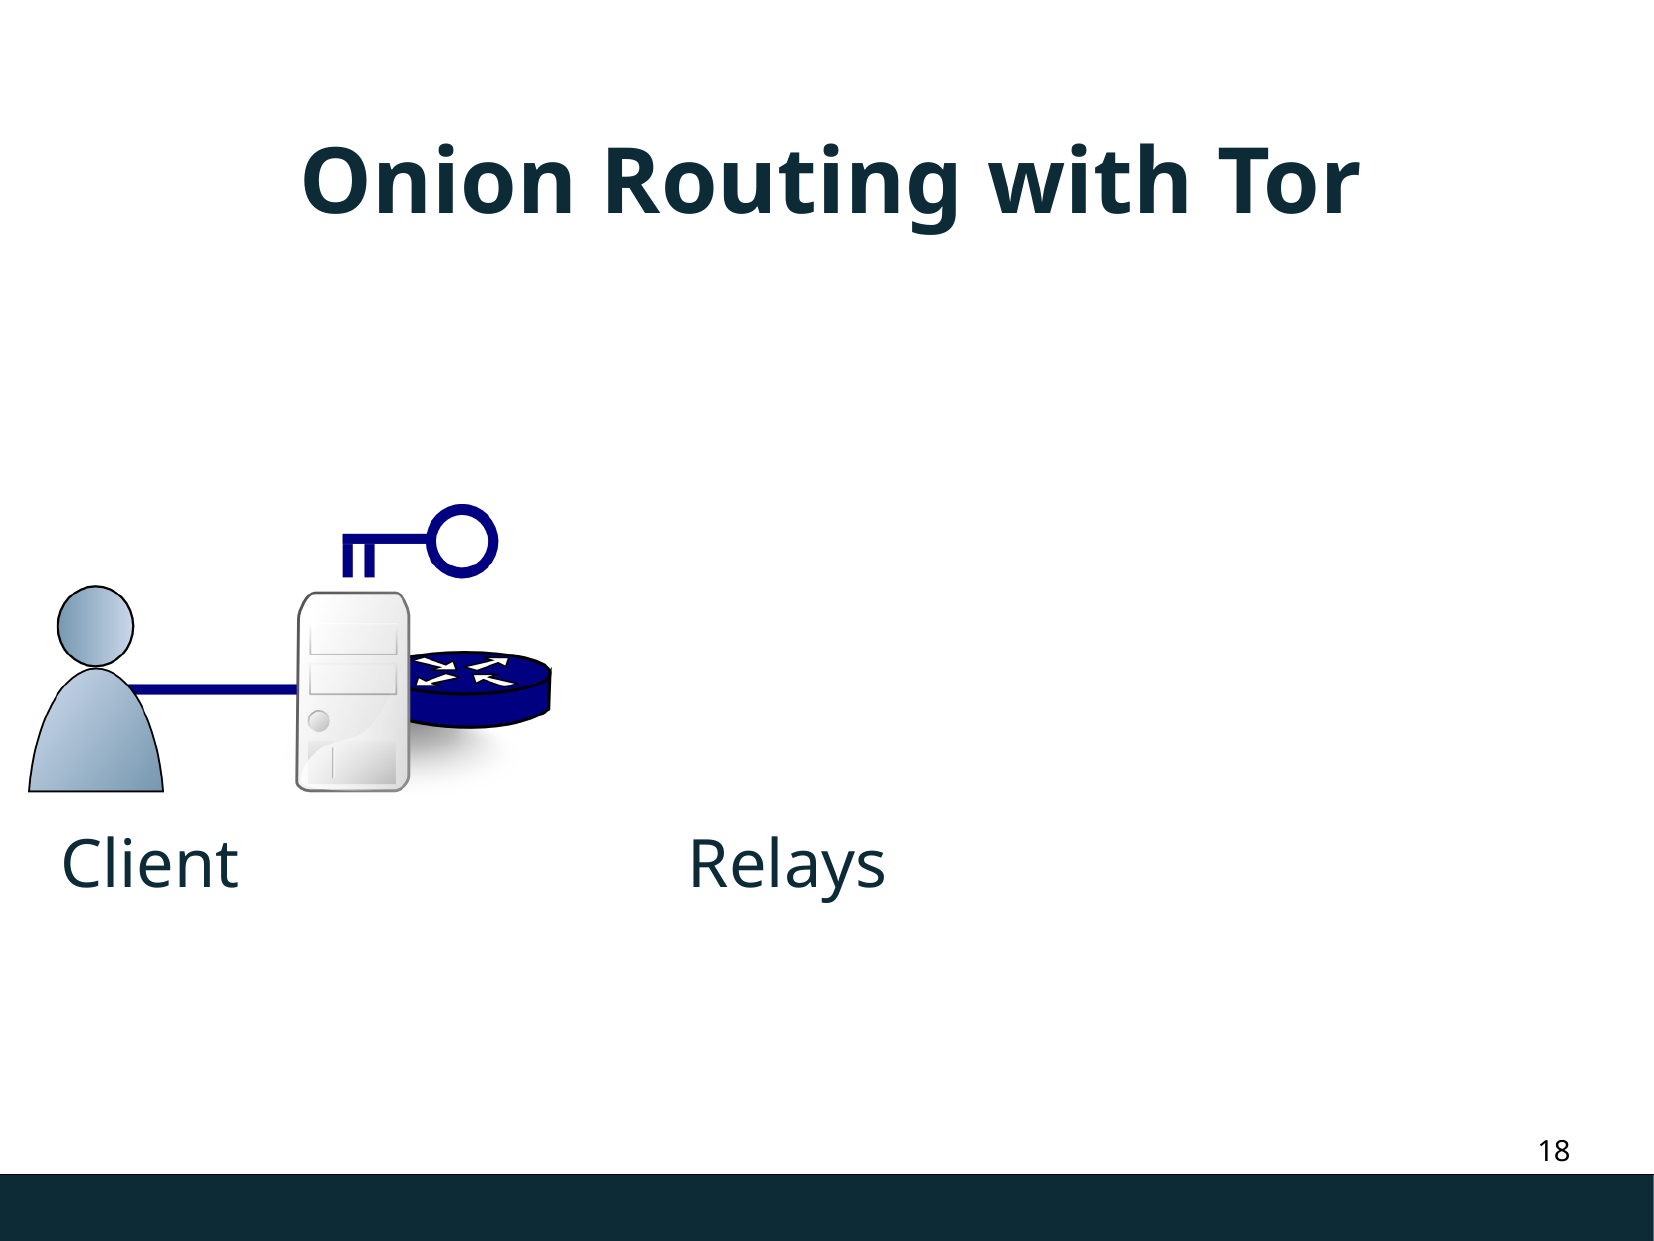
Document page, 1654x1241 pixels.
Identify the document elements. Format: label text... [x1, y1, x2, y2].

picture [28, 504, 1611, 806]
text_box Relays [672, 809, 931, 901]
title Onion Routing with Tor [86, 74, 1575, 282]
text_box Client [45, 809, 271, 901]
